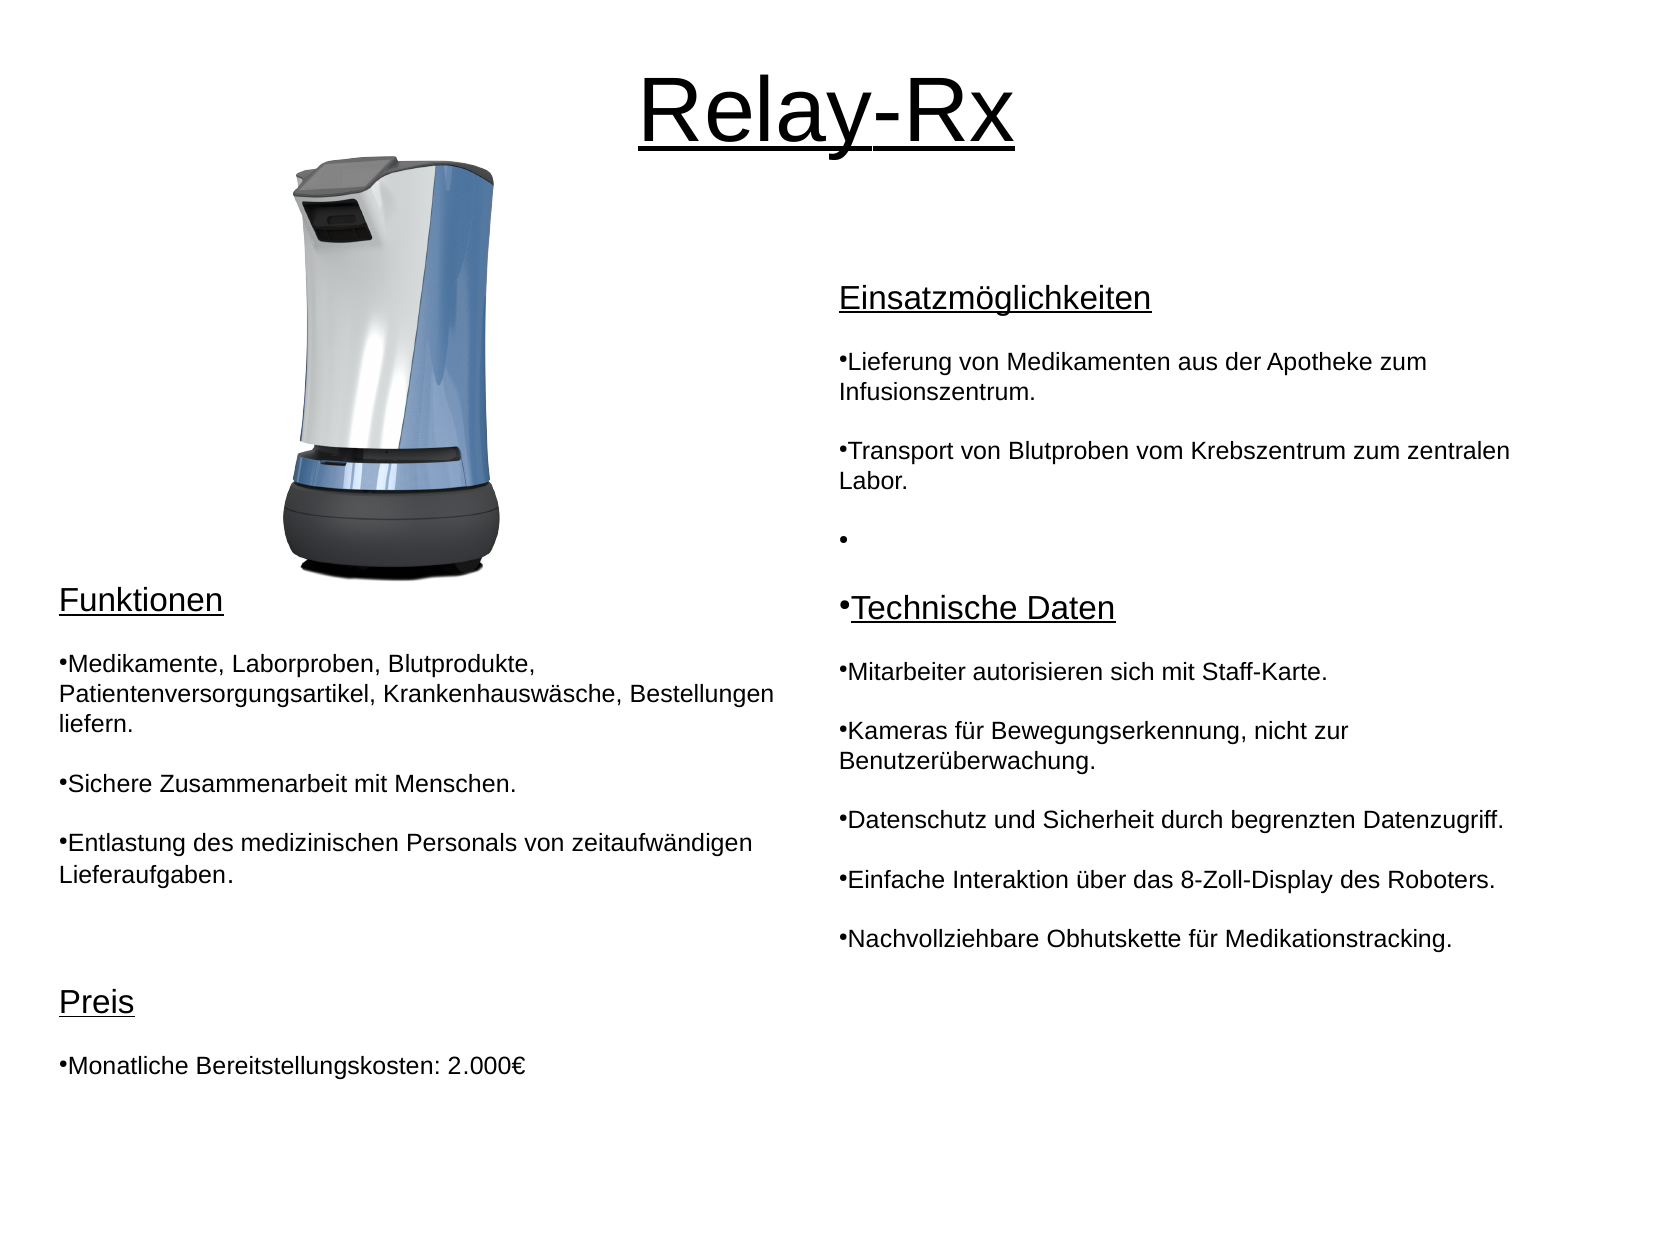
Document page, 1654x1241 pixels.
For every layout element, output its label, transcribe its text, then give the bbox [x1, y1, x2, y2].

list Einsatzmöglichkeiten Lieferung von Medikamenten aus der Apotheke zum Infusionszentrum. Transport von Blutproben vom Krebszentrum zum zentralen Labor. Technische Daten Mitarbeiter autorisieren sich mit Staff-Karte. Kameras für Bewegungserkennung, nicht zur Benutzerüberwachung. Datenschutz und Sicherheit durch begrenzten Datenzugriff. Einfache Interaktion über das 8-Zoll-Display des Roboters. Nachvollziehbare Obhutskette für Medikationstracking. [838, 206, 1565, 1066]
picture [282, 128, 513, 593]
list Funktionen Medikamente, Laborproben, Blutprodukte, Patientenversorgungsartikel, Krankenhauswäsche, Bestellungen liefern. Sichere Zusammenarbeit mit Menschen. Entlastung des medizinischen Personals von zeitaufwändigen Lieferaufgaben. Preis Monatliche Bereitstellungskosten: 2.000€ [59, 509, 786, 1173]
title Relay-Rx [82, 49, 1571, 257]
